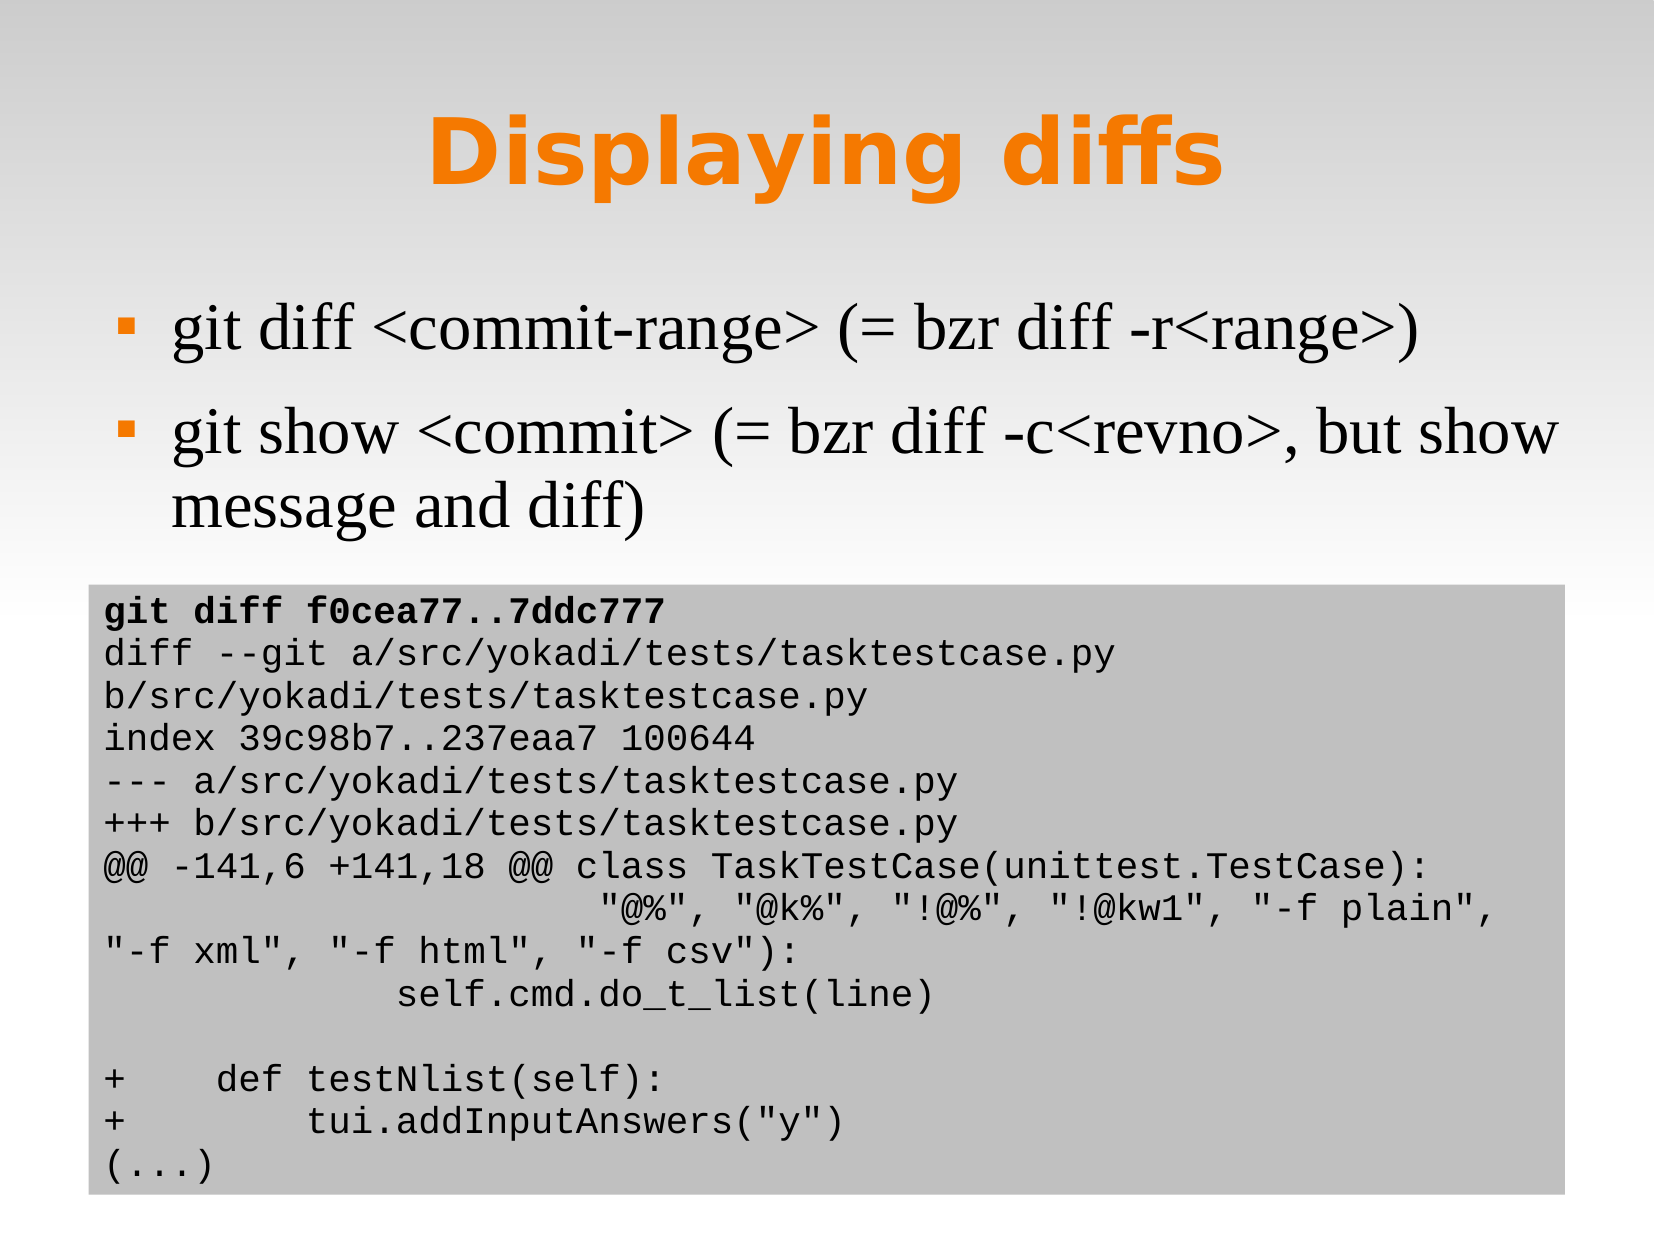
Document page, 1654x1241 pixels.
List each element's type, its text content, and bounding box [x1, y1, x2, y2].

text_box git diff f0cea77..7ddc777 diff --git a/src/yokadi/tests/tasktestcase.py b/src/yokadi/tests/tasktestcase.py index 39c98b7..237eaa7 100644 --- a/src/yokadi/tests/tasktestcase.py +++ b/src/yokadi/tests/tasktestcase.py @@ -141,6 +141,18 @@ class TaskTestCase(unittest.TestCase): "@%", "@k%", "!@%", "!@kw1", "-f plain", "-f xml", "-f html", "-f csv"): self.cmd.do_t_list(line) + def testNlist(self): + tui.addInputAnswers("y") (...) [88, 584, 1565, 1195]
list git diff <commit-range> (= bzr diff -r<range>) git show <commit> (= bzr diff -c<revno>, but show message and diff) [82, 290, 1571, 563]
title Displaying diffs [82, 49, 1571, 257]
